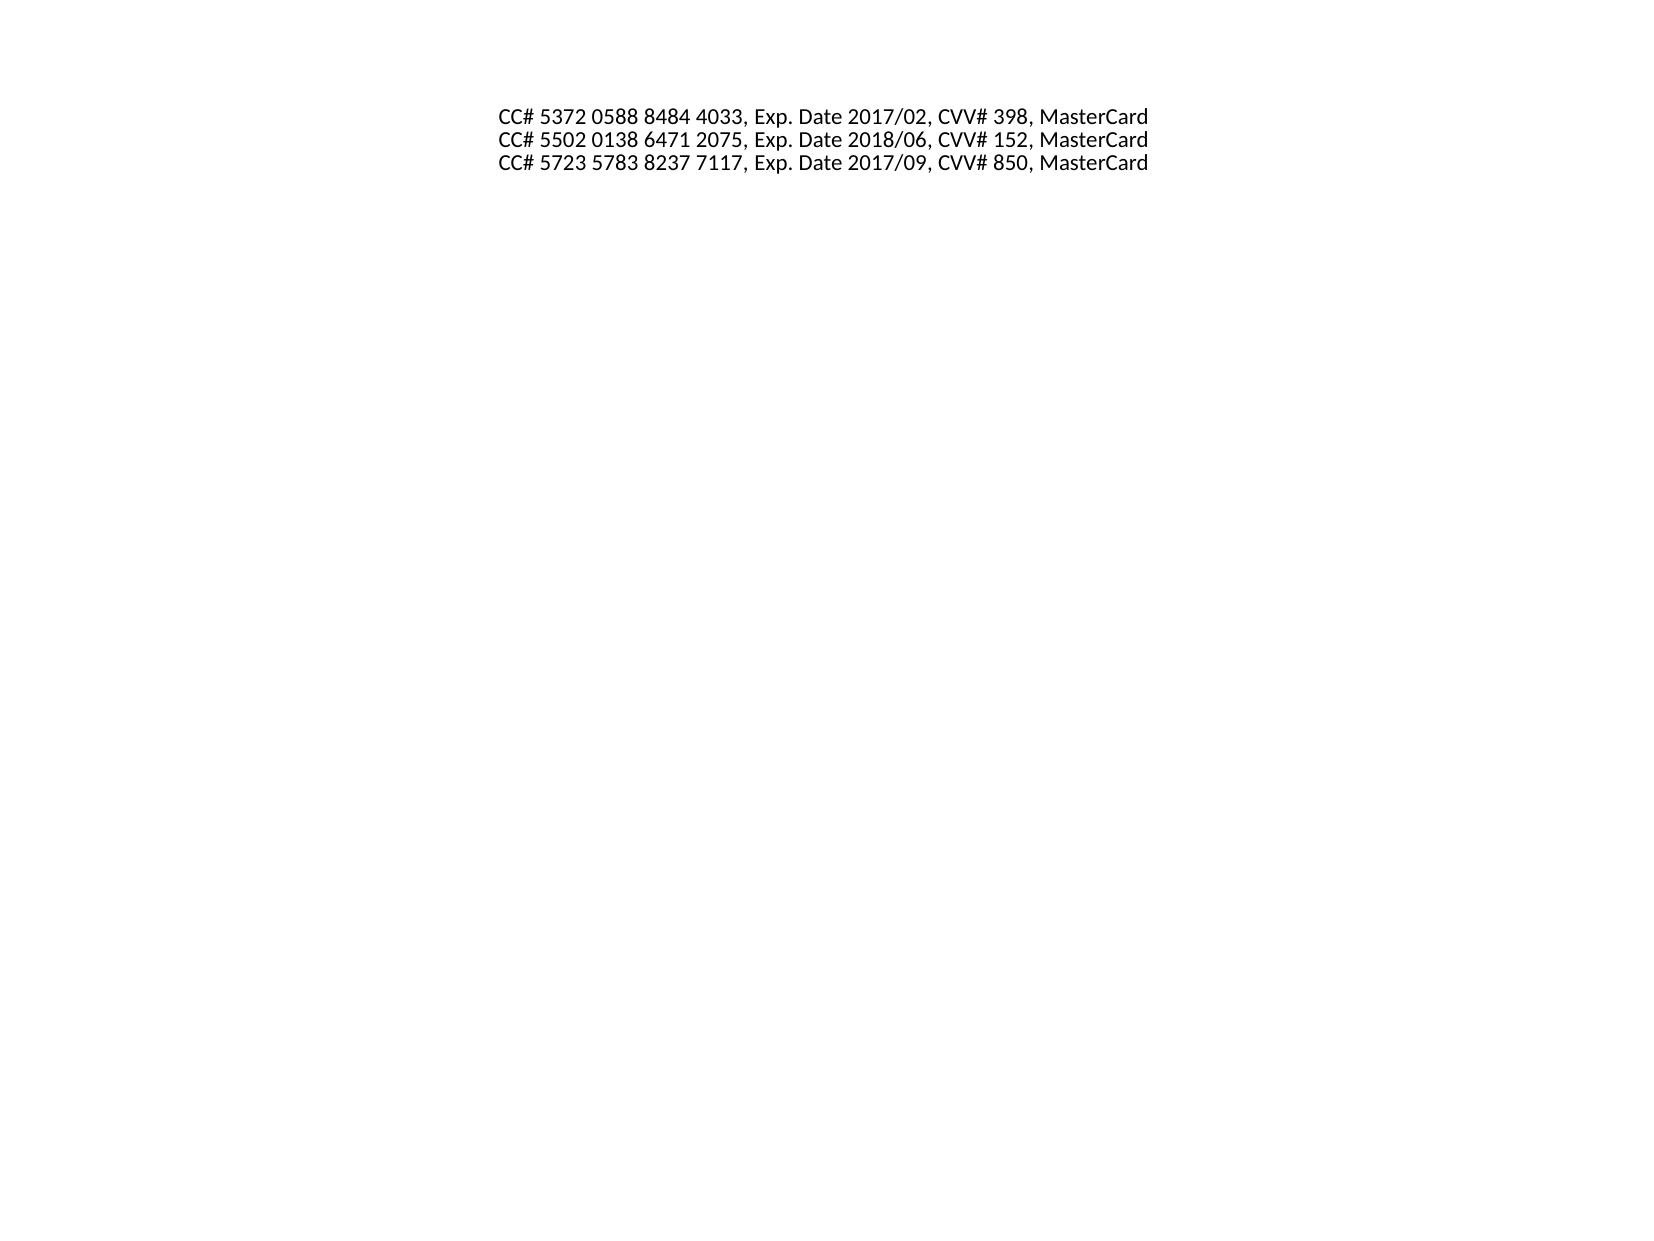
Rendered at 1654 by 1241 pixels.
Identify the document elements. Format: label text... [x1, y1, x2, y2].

title CC# 5372 0588 8484 4033, Exp. Date 2017/02, CVV# 398, MasterCard CC# 5502 0138 6471 2075, Exp. Date 2018/06, CVV# 152, MasterCard CC# 5723 5783 8237 7117, Exp. Date 2017/09, CVV# 850, MasterCard [82, 49, 1571, 257]
